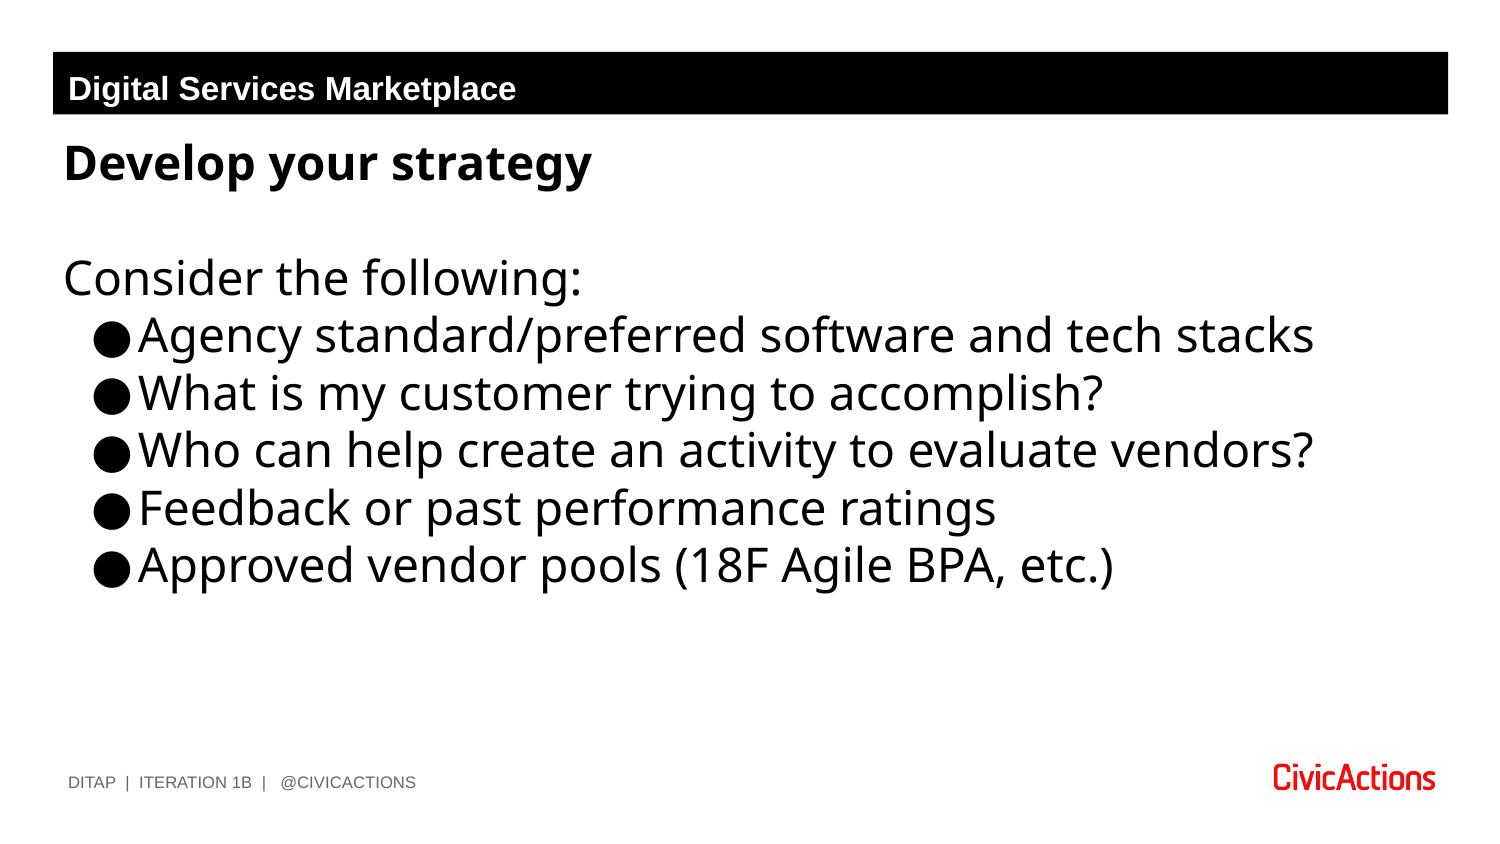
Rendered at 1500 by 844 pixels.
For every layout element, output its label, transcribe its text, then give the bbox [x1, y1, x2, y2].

text_box Develop your strategy Consider the following: Agency standard/preferred software and tech stacks What is my customer trying to accomplish? Who can help create an activity to evaluate vendors? Feedback or past performance ratings Approved vendor pools (18F Agile BPA, etc.) [53, 122, 1449, 716]
picture [1271, 758, 1438, 795]
text_box Digital Services Marketplace [53, 51, 1449, 115]
